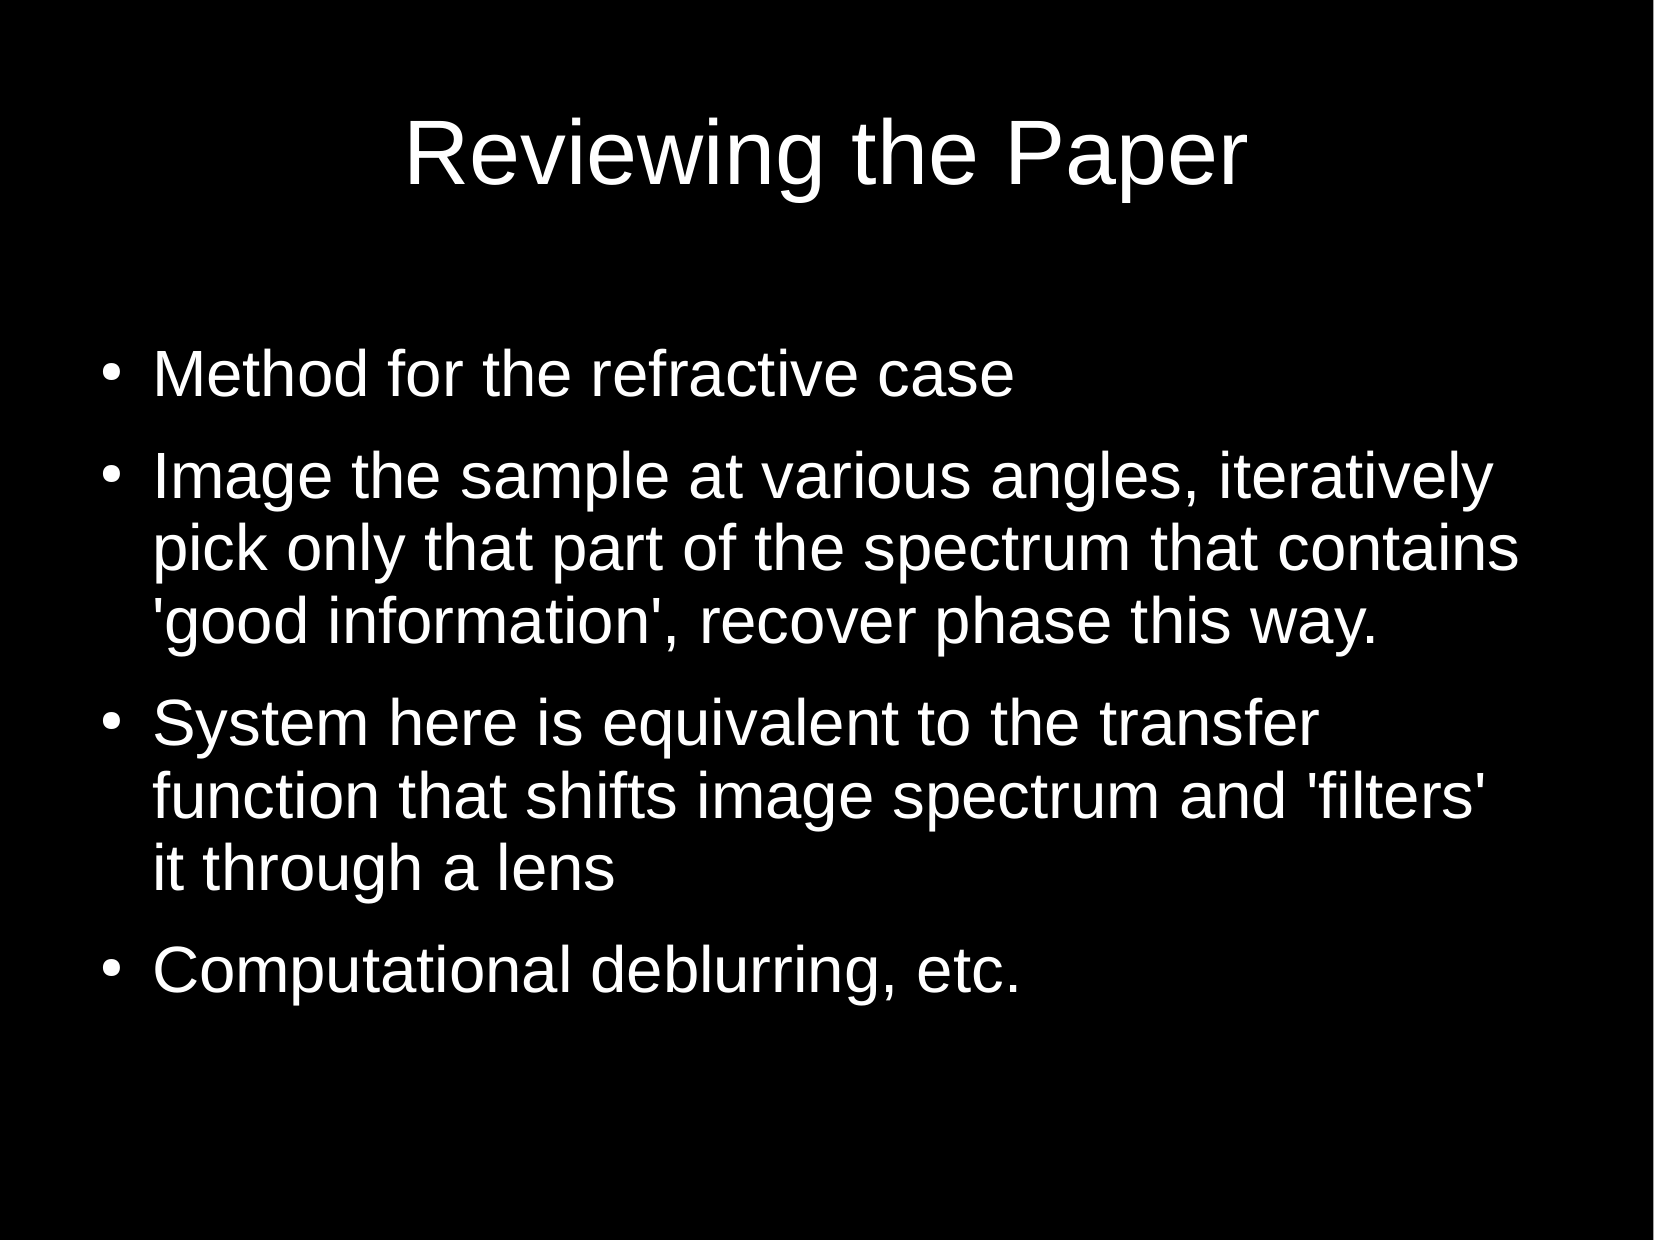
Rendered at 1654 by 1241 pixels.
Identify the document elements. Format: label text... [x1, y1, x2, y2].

title Reviewing the Paper [82, 49, 1571, 257]
list Method for the refractive case Image the sample at various angles, iteratively pick only that part of the spectrum that contains 'good information', recover phase this way. System here is equivalent to the transfer function that shifts image spectrum and 'filters' it through a lens Computational deblurring, etc. [82, 337, 1538, 1016]
